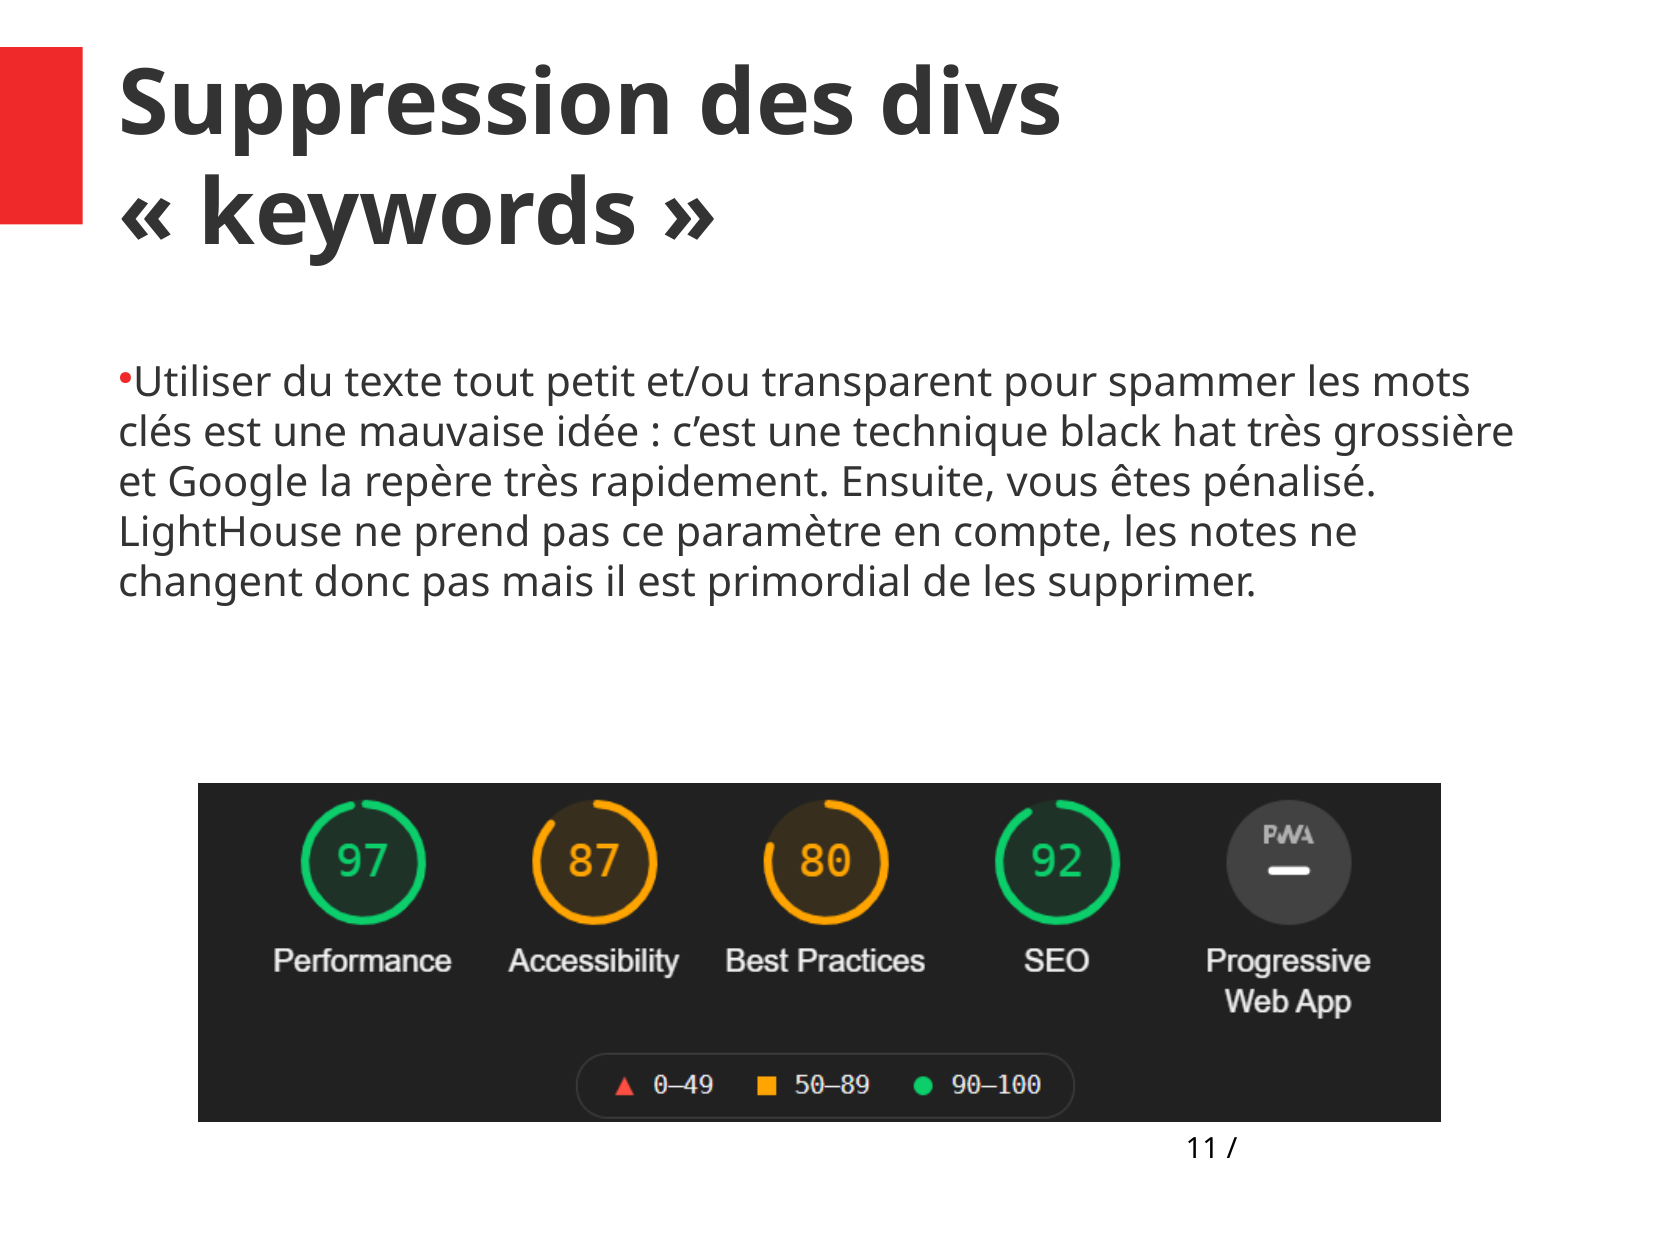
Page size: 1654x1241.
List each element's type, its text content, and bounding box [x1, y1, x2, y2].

picture [198, 783, 1441, 1123]
title Suppression des divs « keywords » [118, 27, 1571, 278]
text_box / [1185, 1129, 1571, 1216]
list Utiliser du texte tout petit et/ou transparent pour spammer les mots clés est une mauvaise idée : c’est une technique black hat très grossière et Google la repère très rapidement. Ensuite, vous êtes pénalisé. LightHouse ne prend pas ce paramètre en compte, les notes ne changent donc pas mais il est primordial de les supprimer. [118, 354, 1536, 1074]
